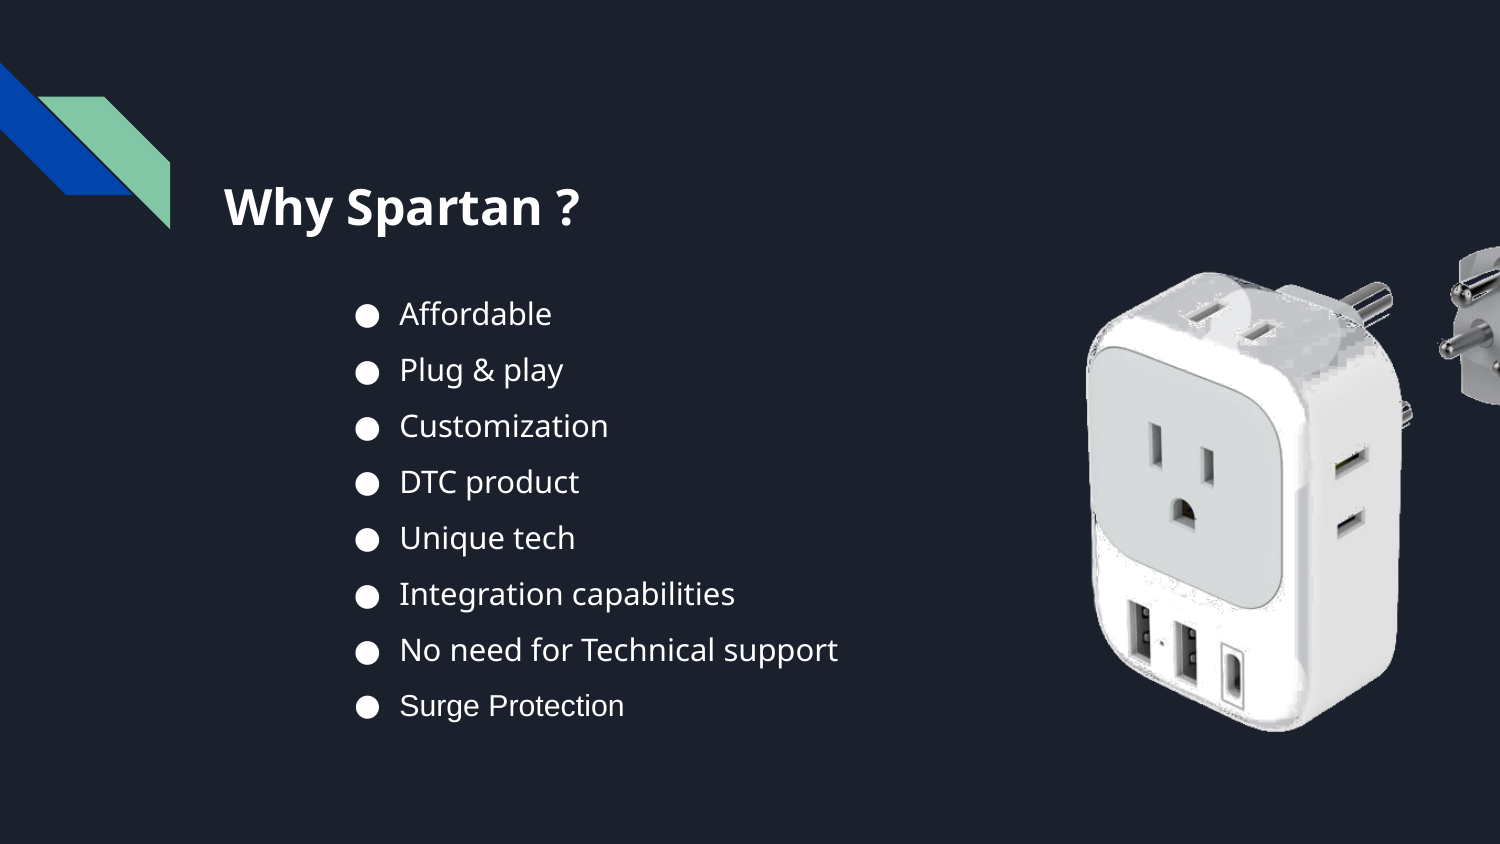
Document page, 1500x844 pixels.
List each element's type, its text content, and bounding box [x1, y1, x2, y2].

title Why Spartan ? [209, 130, 1364, 281]
list Affordable Plug & play Customization DTC product Unique tech Integration capabilities No need for Technical support Surge Protection [322, 260, 1011, 739]
picture [1011, 178, 1500, 786]
